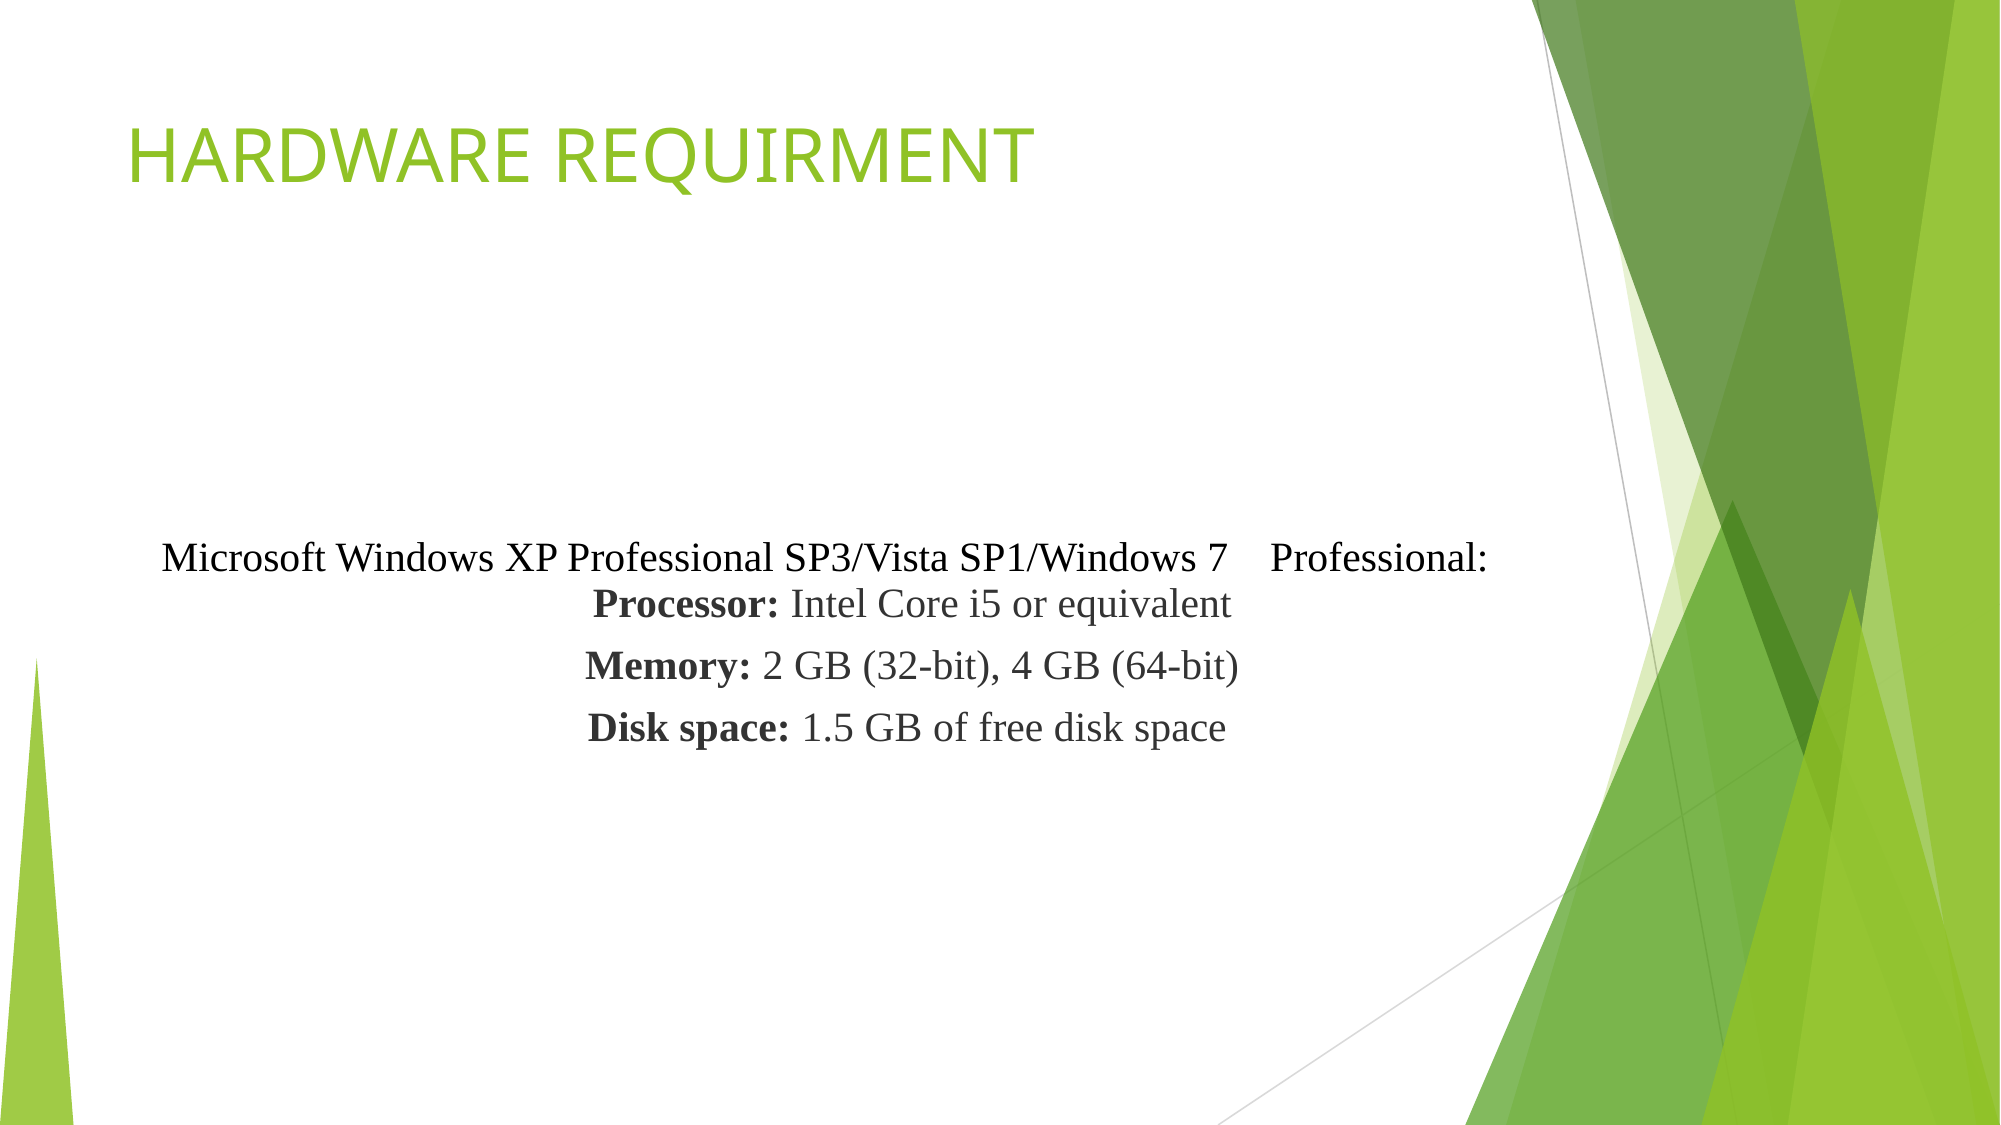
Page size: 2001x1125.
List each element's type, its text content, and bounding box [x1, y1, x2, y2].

title HARDWARE REQUIRMENT [111, 99, 1522, 317]
subtitle Microsoft Windows XP Professional SP3/Vista SP1/Windows 7 Professional: Processor: Intel Core i5 or equivalent Memory: 2 GB (32-bit), 4 GB (64-bit) Disk space: 1.5 GB of free disk space [113, 354, 1524, 992]
